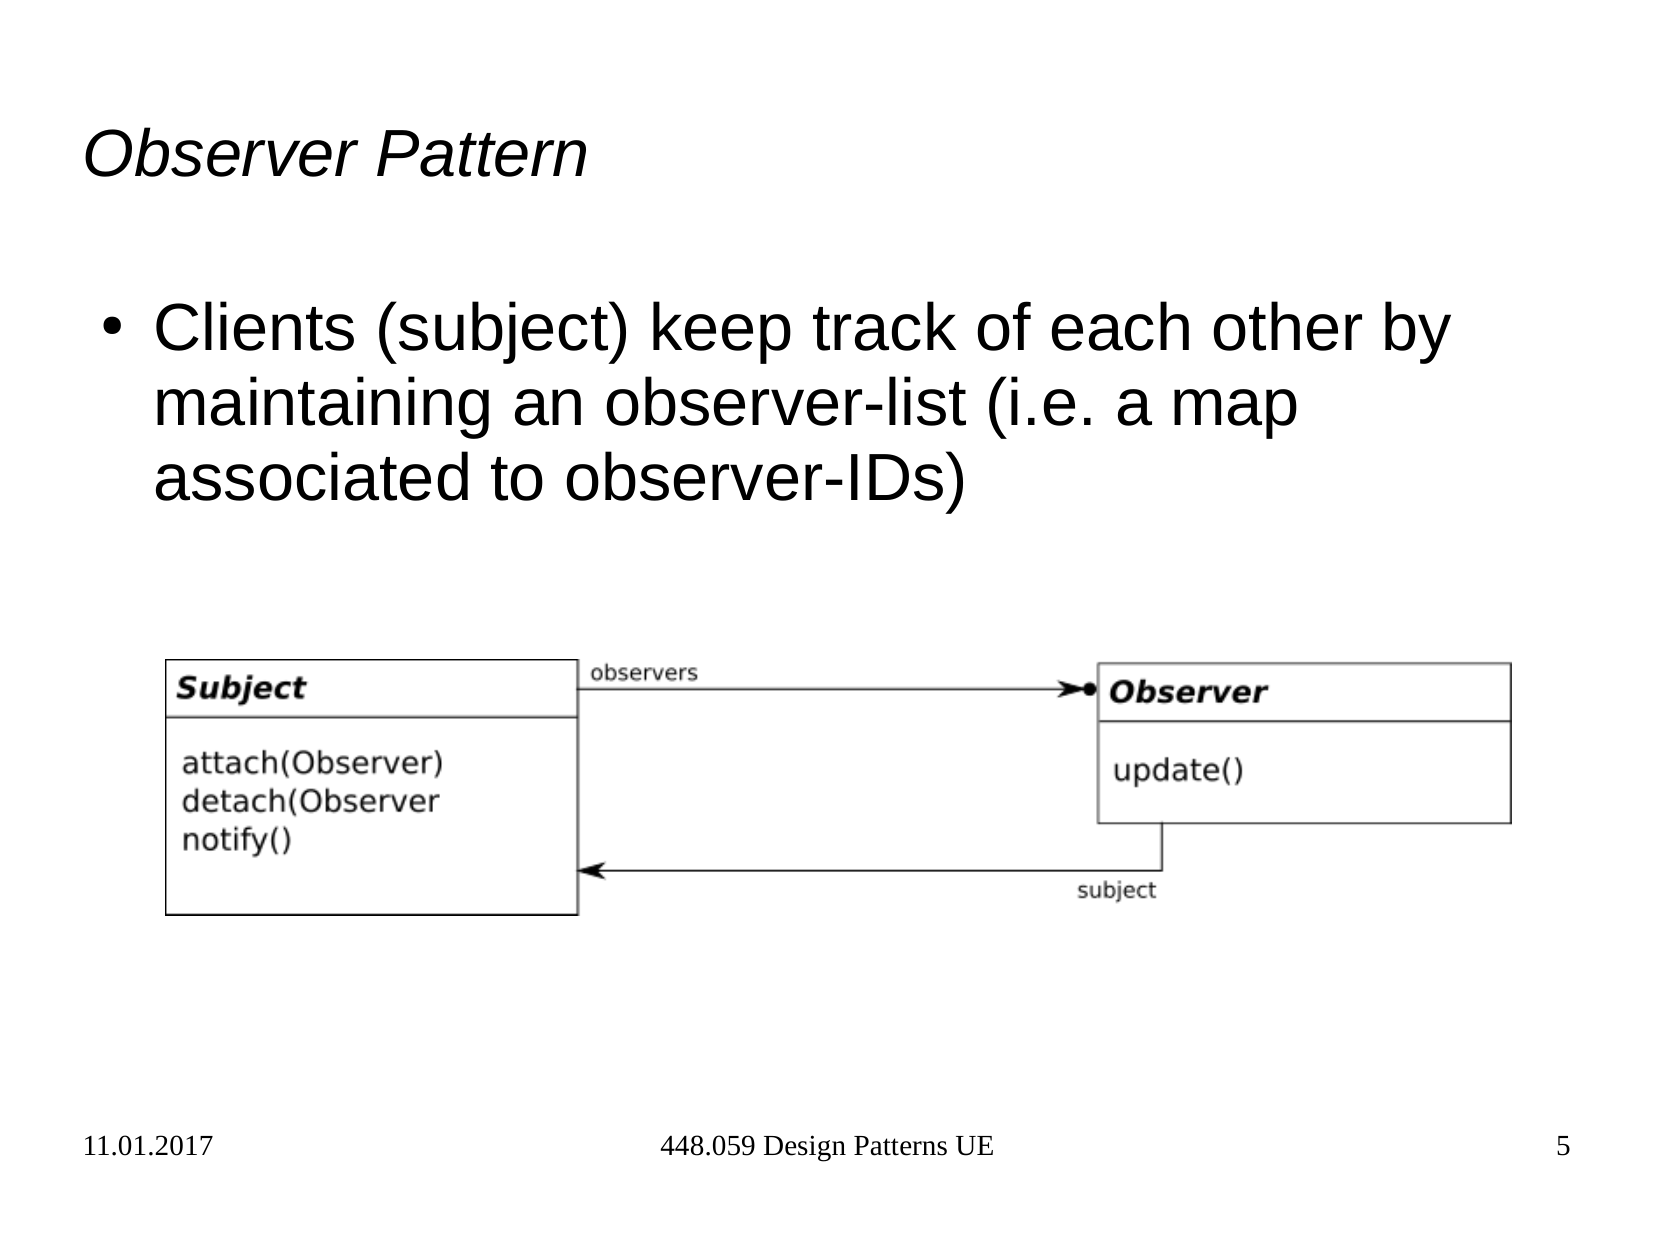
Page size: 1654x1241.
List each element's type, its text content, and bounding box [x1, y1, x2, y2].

list Clients (subject) keep track of each other by maintaining an observer-list (i.e. a map associated to observer-IDs) [82, 290, 1571, 1010]
title Observer Pattern [82, 49, 1571, 257]
picture [165, 659, 1512, 916]
